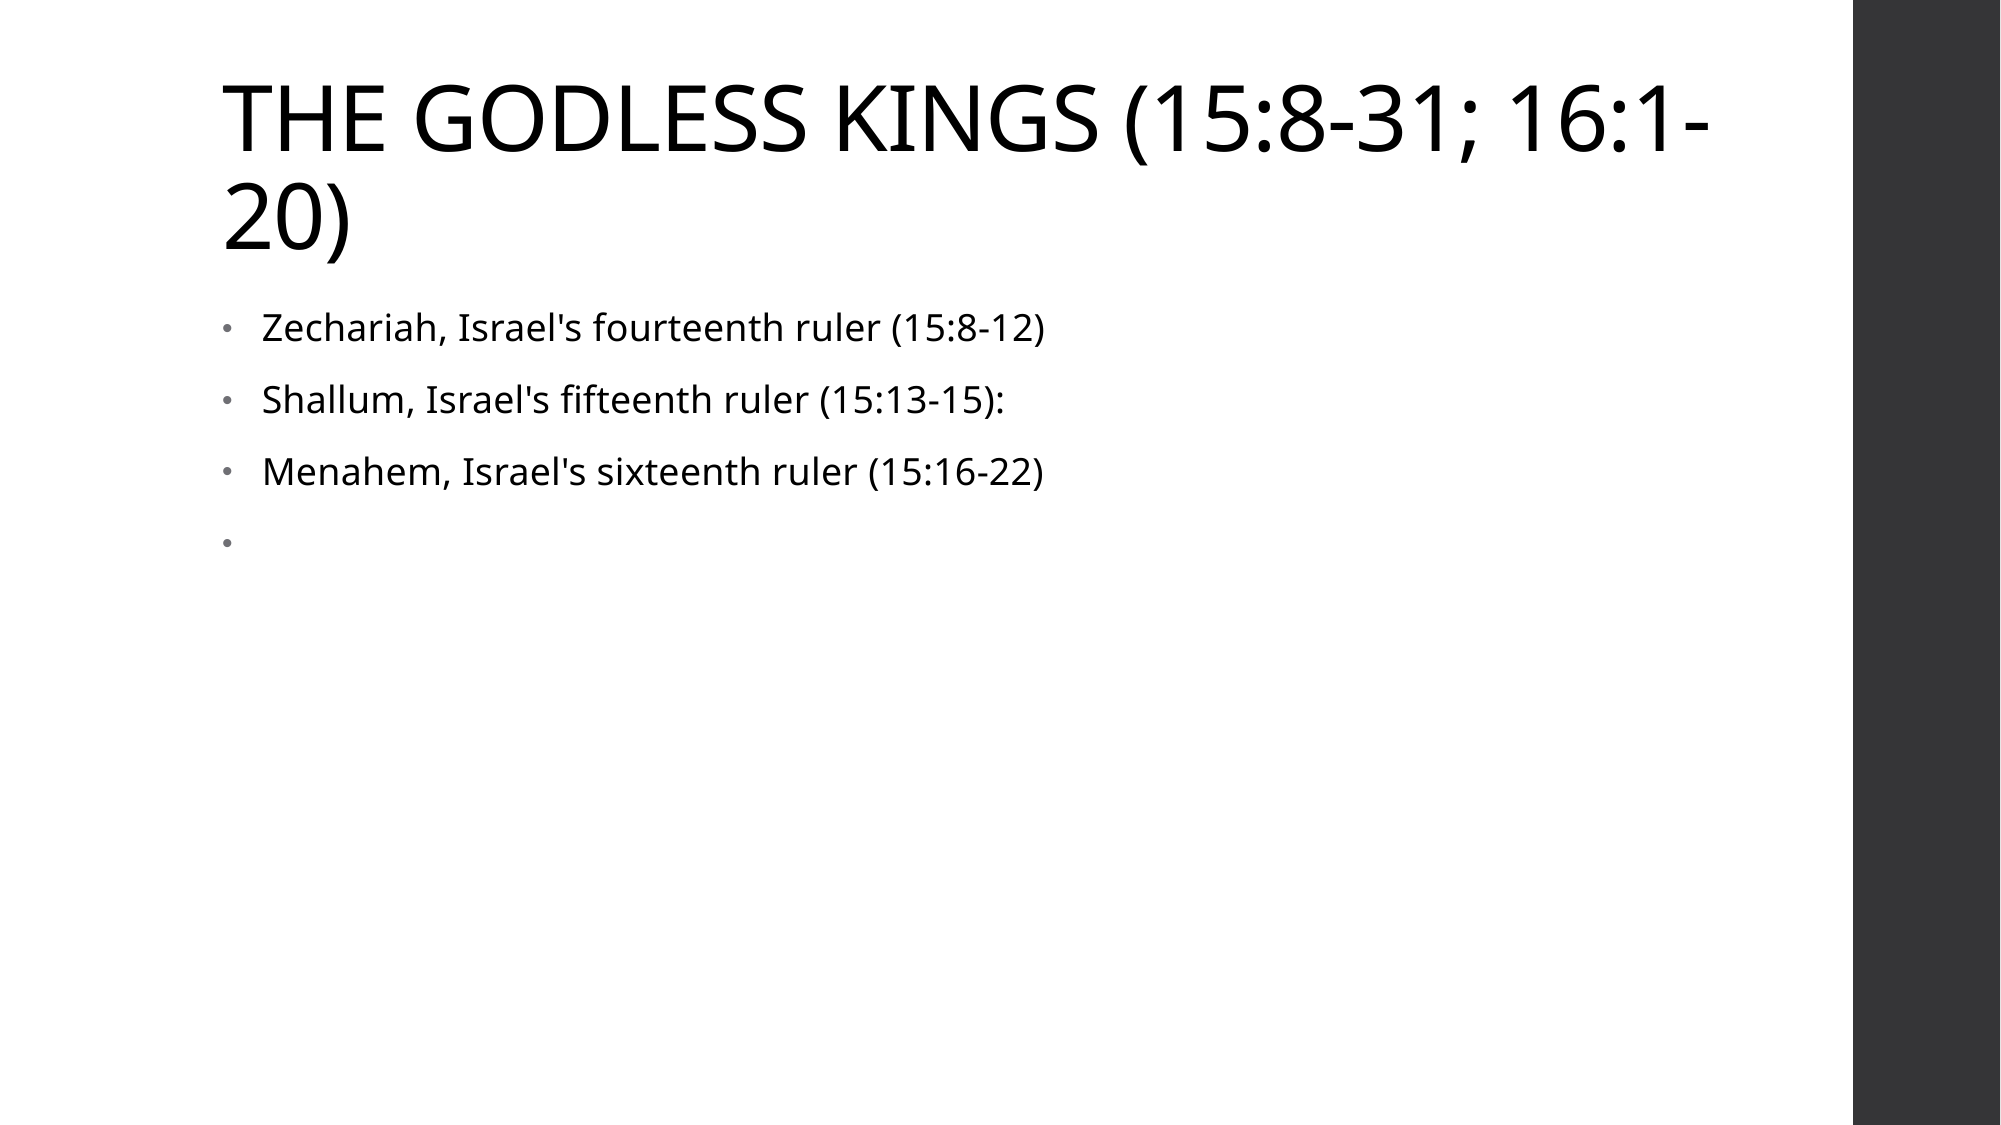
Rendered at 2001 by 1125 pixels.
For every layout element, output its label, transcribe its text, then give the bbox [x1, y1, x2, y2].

title THE GODLESS KINGS (15:8-31; 16:1-20) [206, 60, 1797, 278]
list Zechariah, Israel's fourteenth ruler (15:8-12) Shallum, Israel's fifteenth ruler (15:13-15): Menahem, Israel's sixteenth ruler (15:16-22) [206, 299, 1617, 1014]
